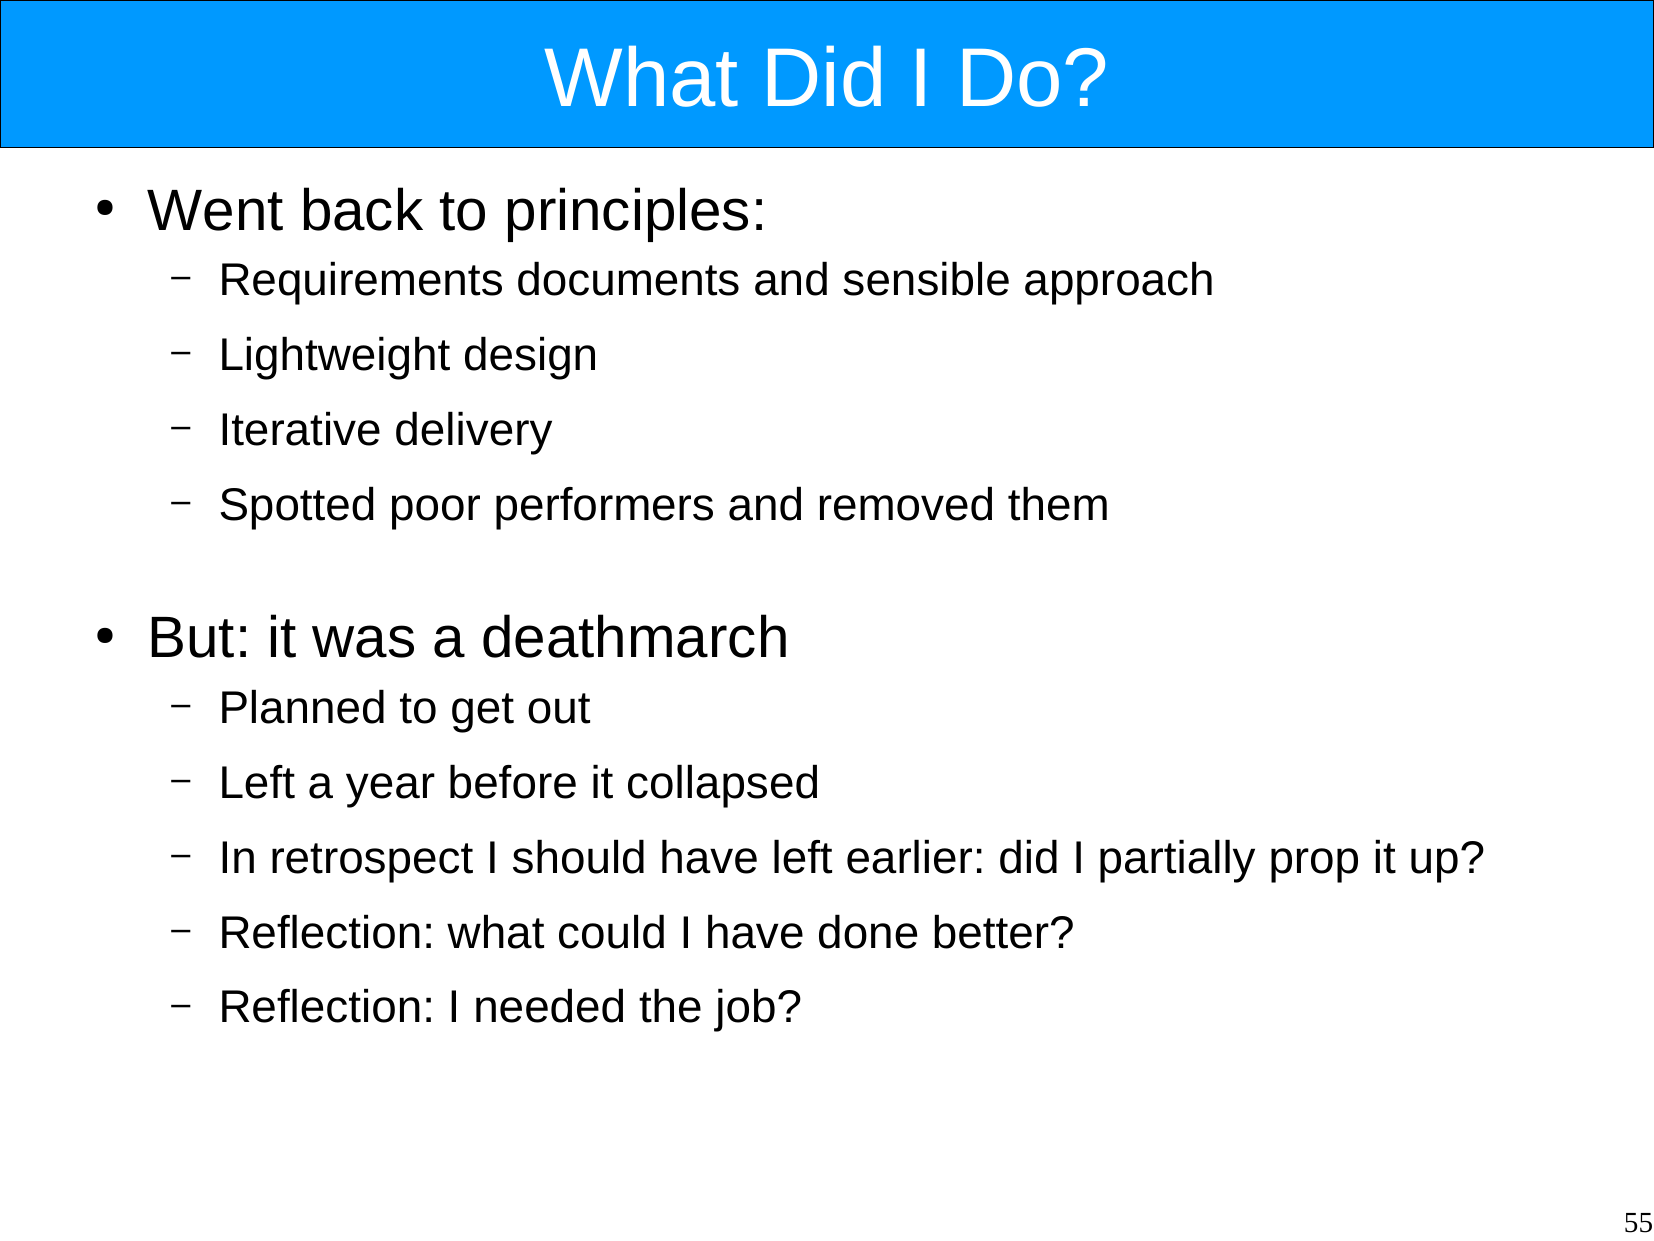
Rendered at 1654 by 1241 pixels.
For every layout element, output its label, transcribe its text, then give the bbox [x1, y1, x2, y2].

list Went back to principles: Requirements documents and sensible approach Lightweight design Iterative delivery Spotted poor performers and removed them But: it was a deathmarch Planned to get out Left a year before it collapsed In retrospect I should have left earlier: did I partially prop it up? Reflection: what could I have done better? Reflection: I needed the job? [76, 177, 1565, 1196]
title What Did I Do? [82, 21, 1571, 135]
